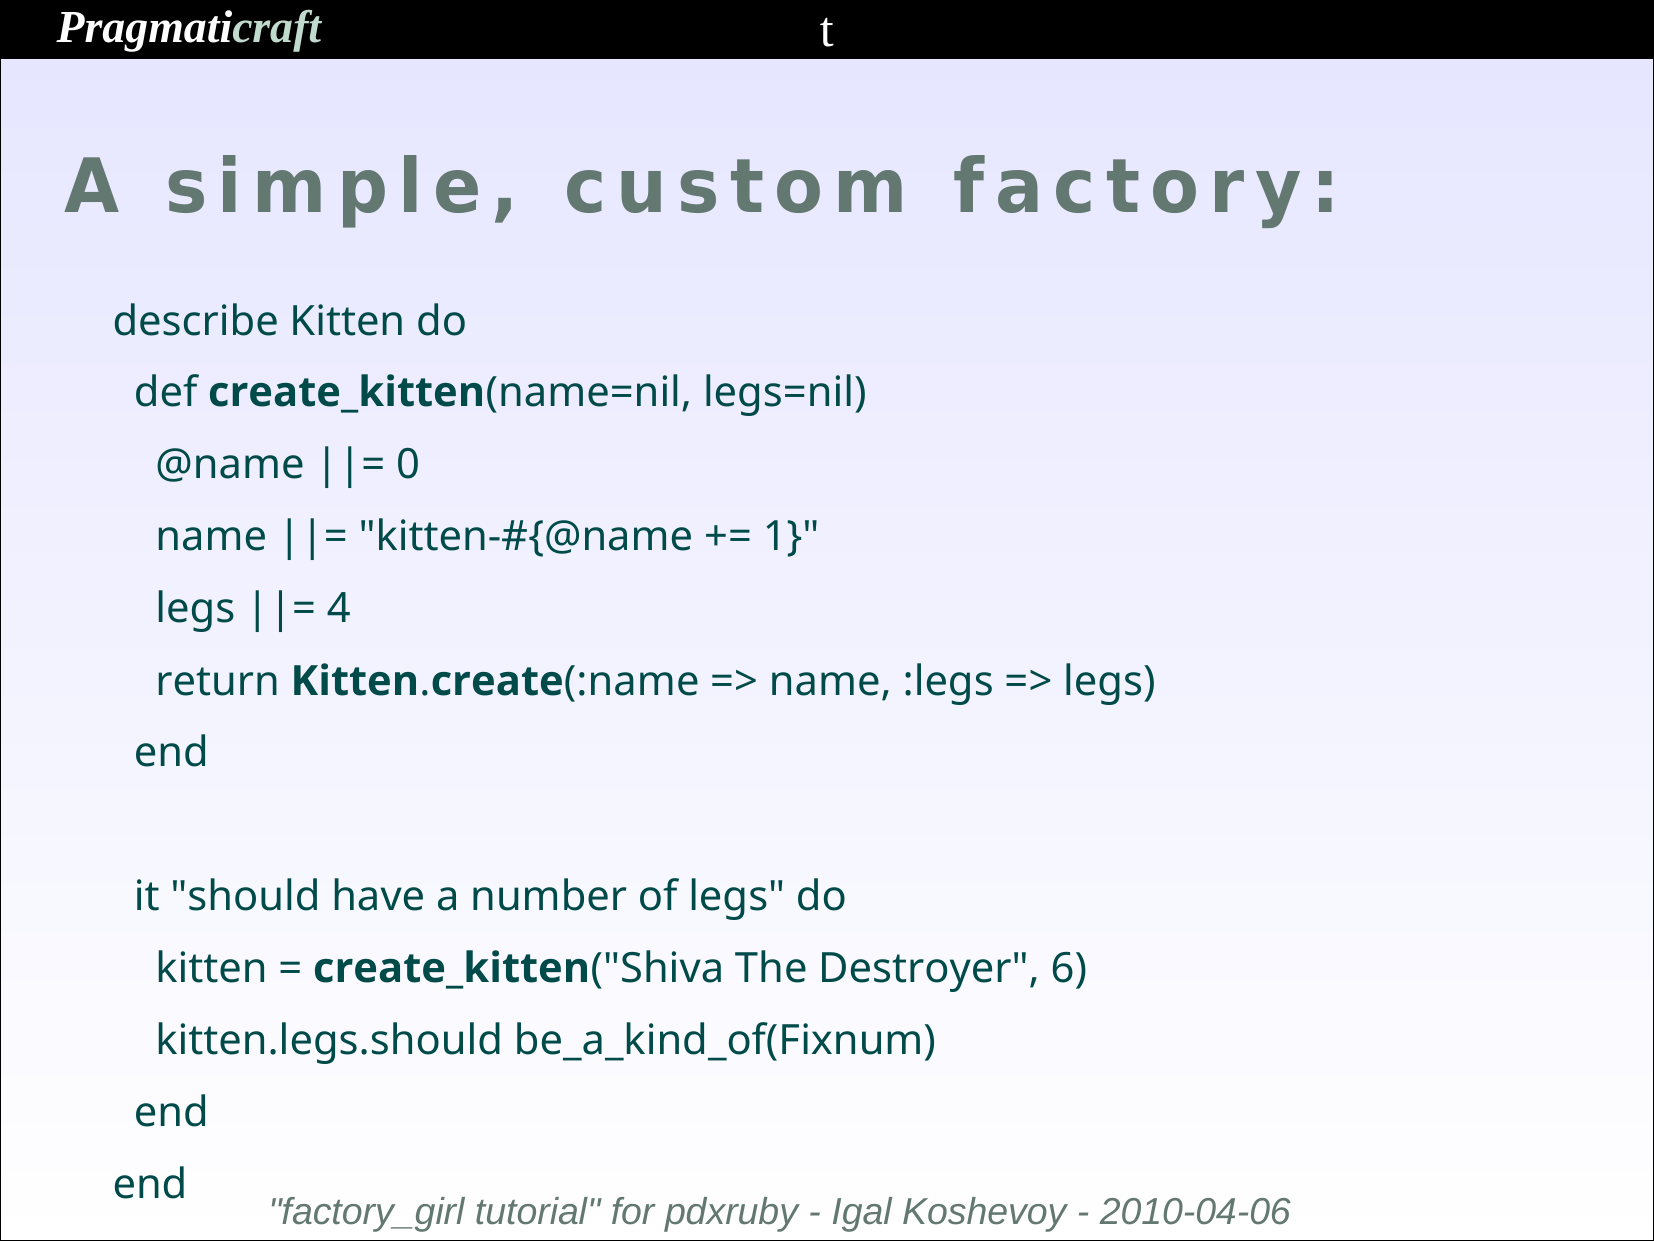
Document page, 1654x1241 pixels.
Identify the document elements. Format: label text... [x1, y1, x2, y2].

title A simple, custom factory: [64, 119, 1587, 254]
list describe Kitten do def create_kitten(name=nil, legs=nil) @name ||= 0 name ||= "kitten-#{@name += 1}" legs ||= 4 return Kitten.create(:name => name, :legs => legs) end it "should have a number of legs" do kitten = create_kitten("Shiva The Destroyer", 6) kitten.legs.should be_a_kind_of(Fixnum) end end [112, 290, 1613, 1105]
